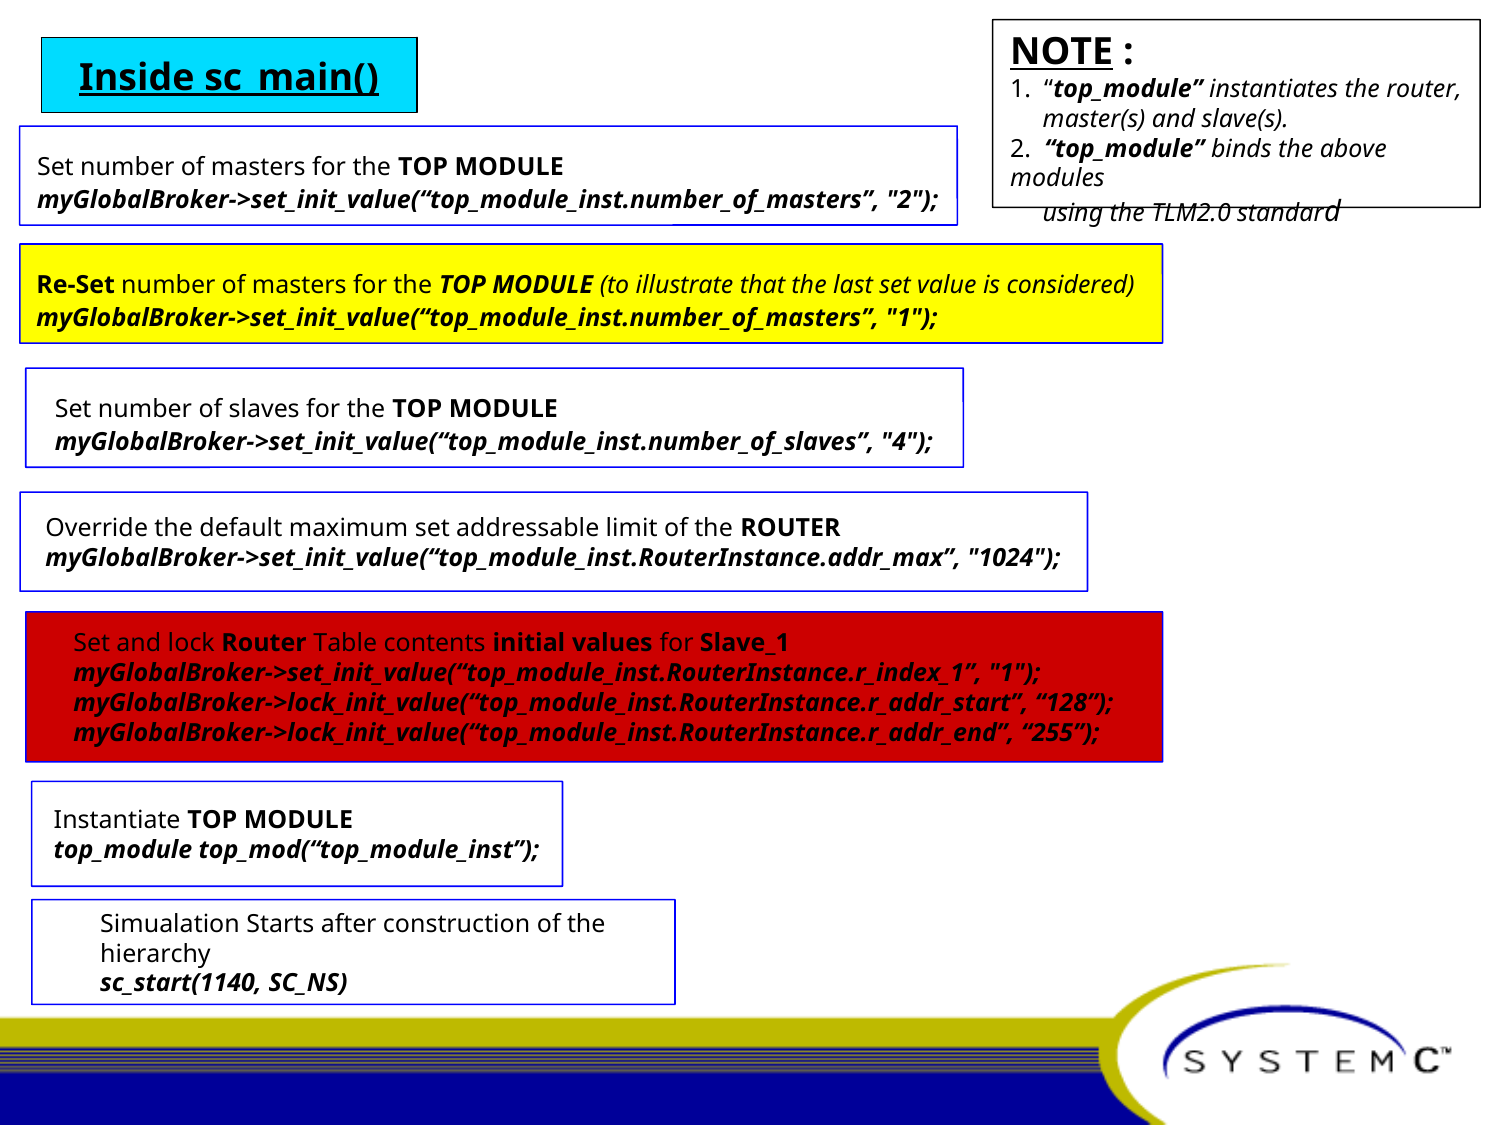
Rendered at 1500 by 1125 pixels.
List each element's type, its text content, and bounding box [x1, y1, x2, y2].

text_box Override the default maximum set addressable limit of the ROUTER myGlobalBroker->set_init_value(“top_module_inst.RouterInstance.addr_max”, "1024"); [20, 492, 1088, 592]
picture [0, 0, 1500, 1125]
text_box Instantiate TOP MODULE top_module top_mod(“top_module_inst”); [31, 781, 563, 887]
text_box Simualation Starts after construction of the hierarchy sc_start(1140, SC_NS) [31, 899, 676, 1005]
text_box Inside sc_main() [41, 37, 417, 113]
text_box Re-Set number of masters for the TOP MODULE (to illustrate that the last set value is considered) myGlobalBroker->set_init_value(“top_module_inst.number_of_masters”, "1"); [19, 244, 1163, 344]
text_box Set and lock Router Table contents initial values for Slave_1 myGlobalBroker->set_init_value(“top_module_inst.RouterInstance.r_index_1”, "1"); myGlobalBroker->lock_init_value(“top_module_inst.RouterInstance.r_addr_start”, “128”); myGlobalBroker->lock_init_value(“top_module_inst.RouterInstance.r_addr_end”, “255”); [25, 611, 1163, 762]
text_box Set number of masters for the TOP MODULE myGlobalBroker->set_init_value(“top_module_inst.number_of_masters”, "2"); [19, 126, 958, 226]
text_box Set number of slaves for the TOP MODULE myGlobalBroker->set_init_value(“top_module_inst.number_of_slaves”, "4"); [25, 368, 964, 468]
text_box NOTE : 1. “top_module” instantiates the router, master(s) and slave(s). 2. “top_module” binds the above modules using the TLM2.0 standard [992, 19, 1481, 208]
